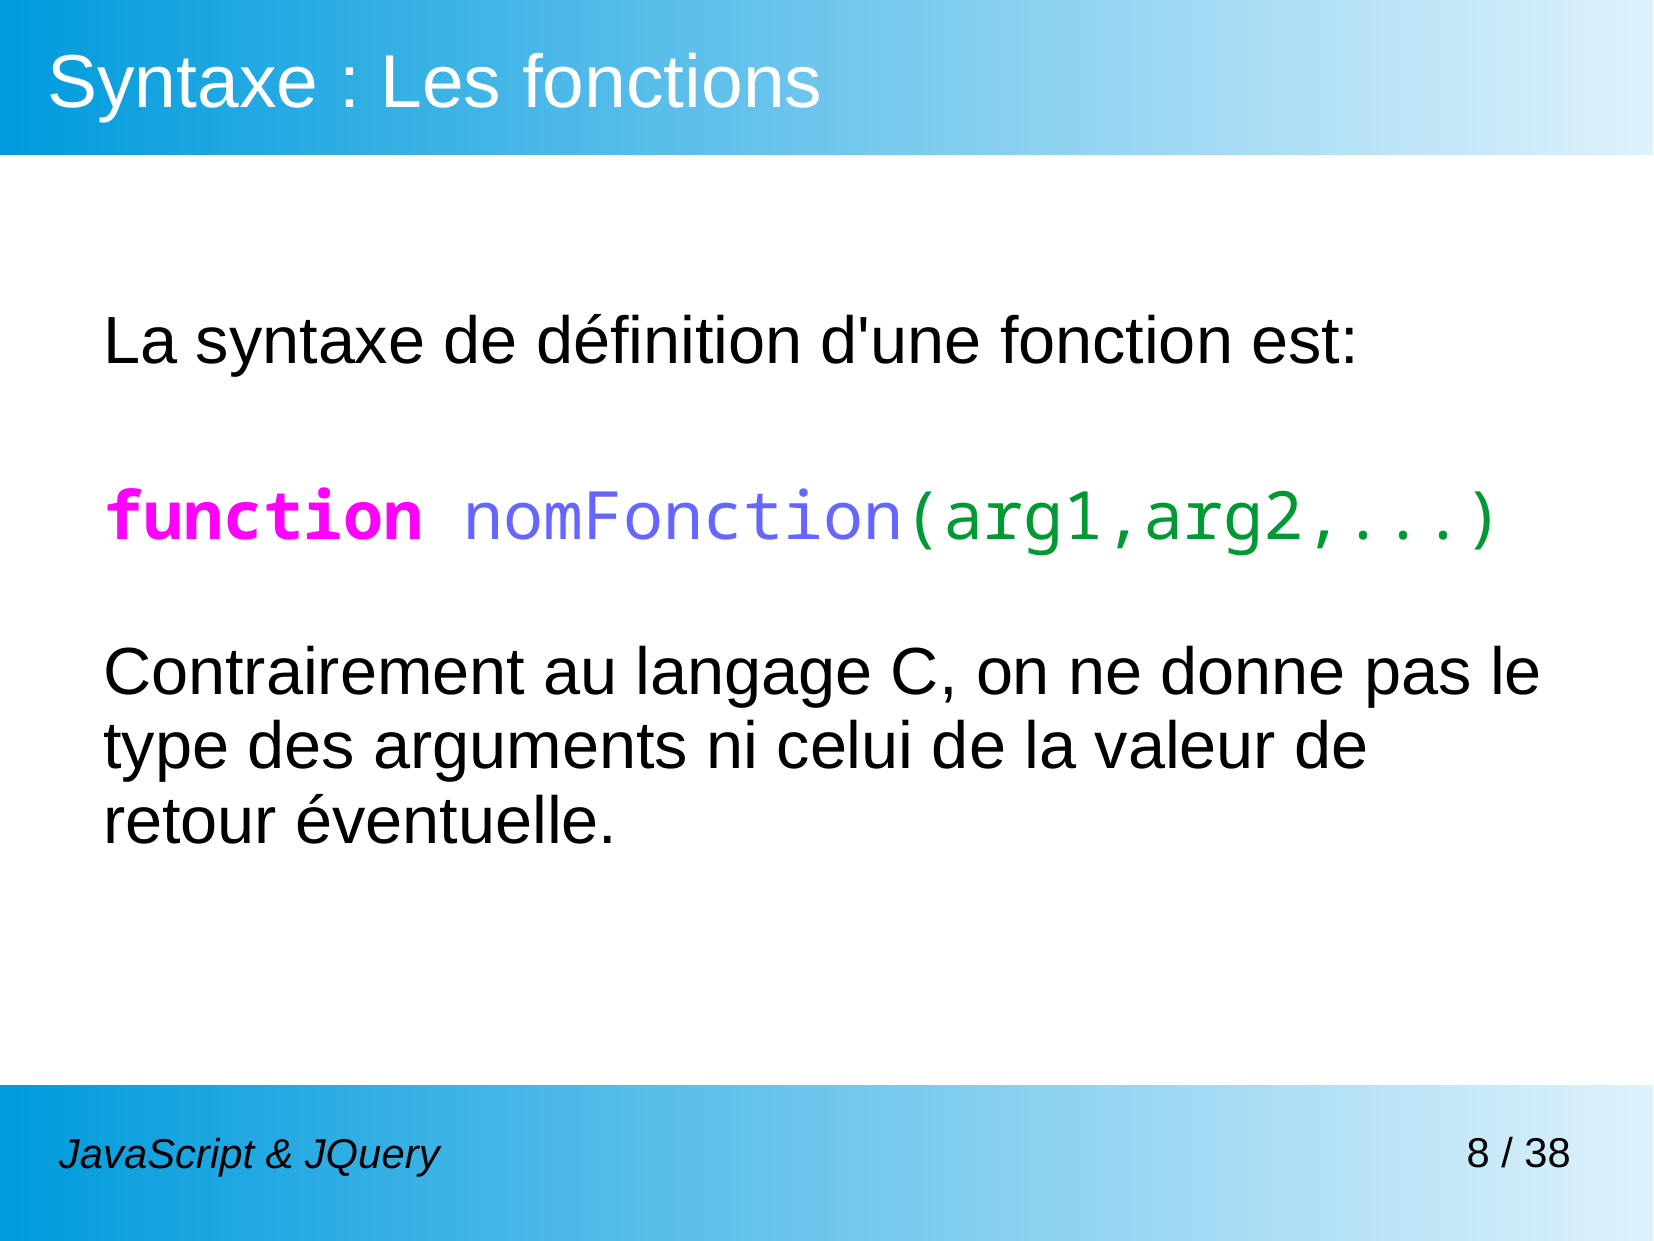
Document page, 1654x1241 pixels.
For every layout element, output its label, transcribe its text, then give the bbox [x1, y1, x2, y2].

title Syntaxe : Les fonctions [47, 28, 1536, 134]
text_box La syntaxe de définition d'une fonction est: function nomFonction(arg1,arg2,...) Contrairement au langage C, on ne donne pas le type des arguments ni celui de la valeur de retour éventuelle. [88, 295, 1565, 818]
